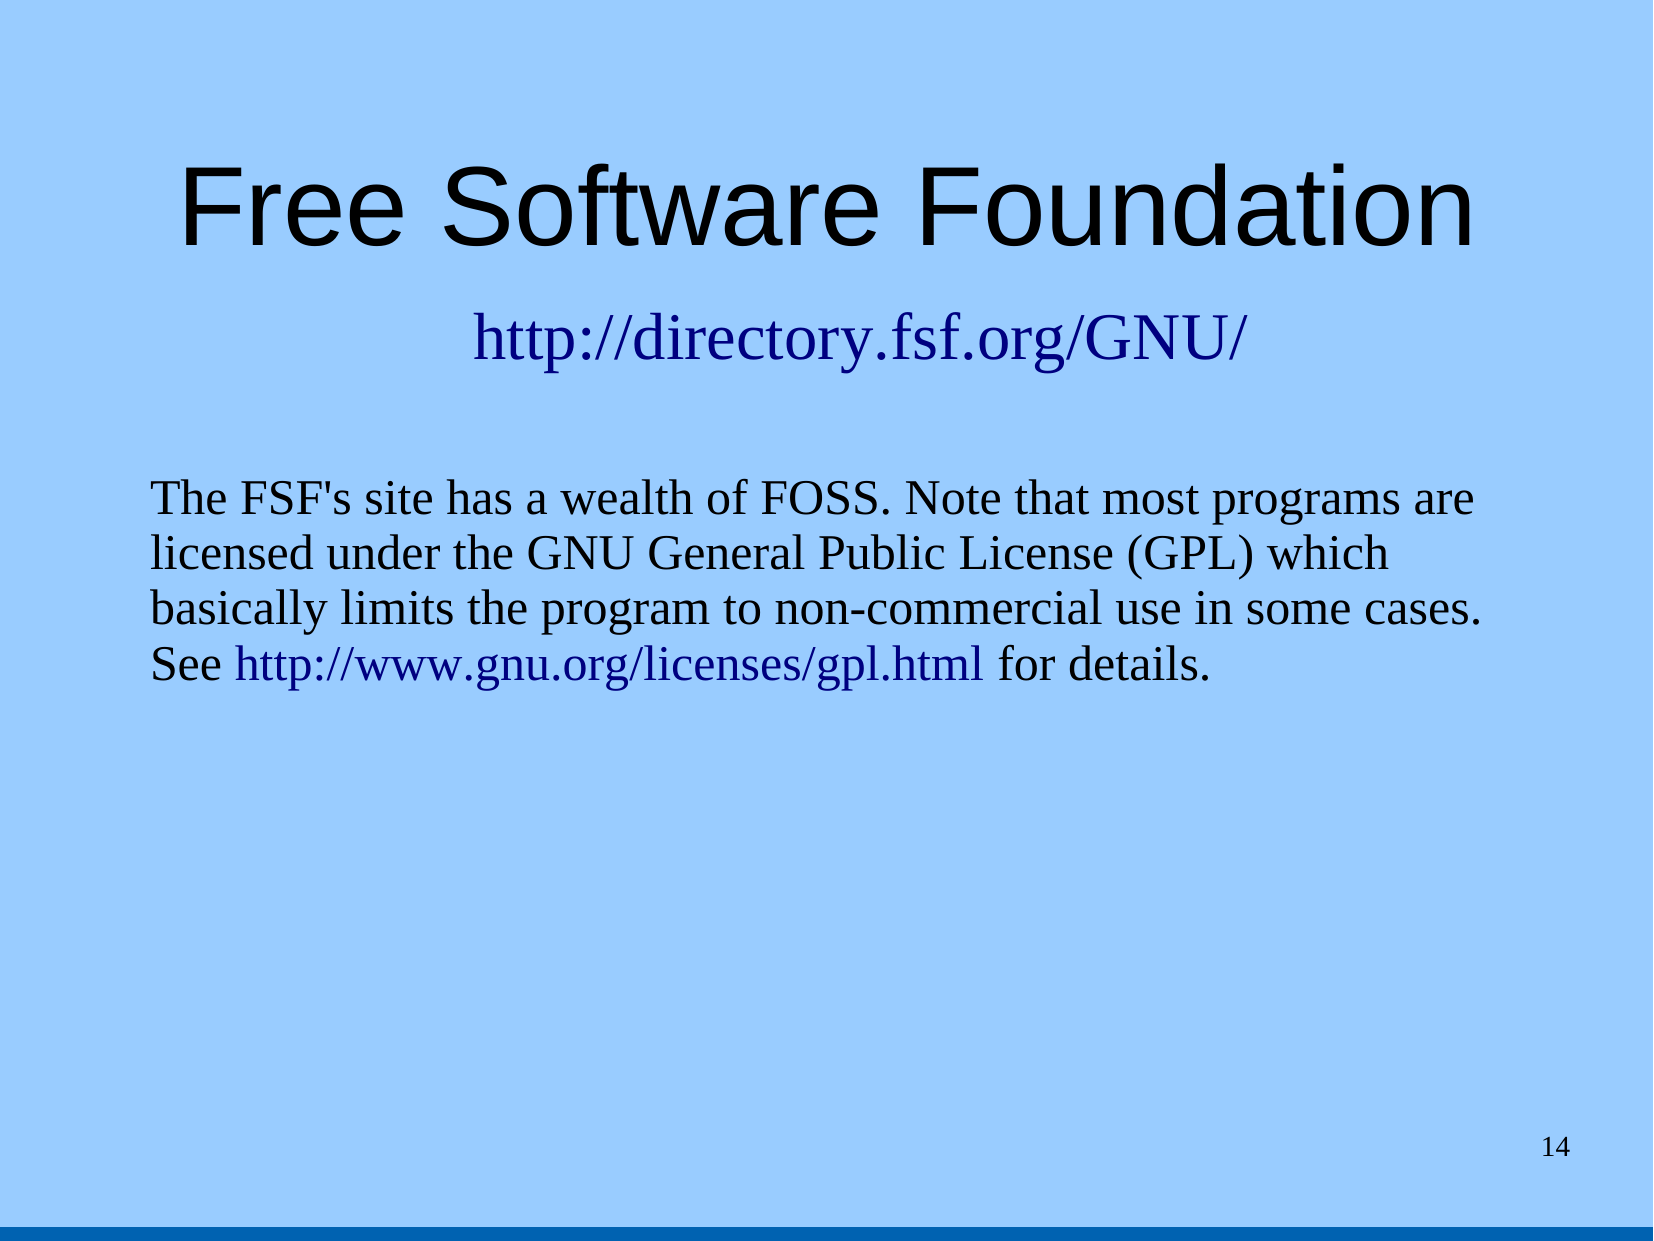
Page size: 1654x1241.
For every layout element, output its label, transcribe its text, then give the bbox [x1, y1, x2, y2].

text_box The FSF's site has a wealth of FOSS. Note that most programs are licensed under the GNU General Public License (GPL) which basically limits the program to non-commercial use in some cases. See http://www.gnu.org/licenses/gpl.html for details. [150, 469, 1501, 712]
title Free Software Foundation [121, 102, 1533, 311]
list http://directory.fsf.org/GNU/ [402, 300, 1297, 381]
